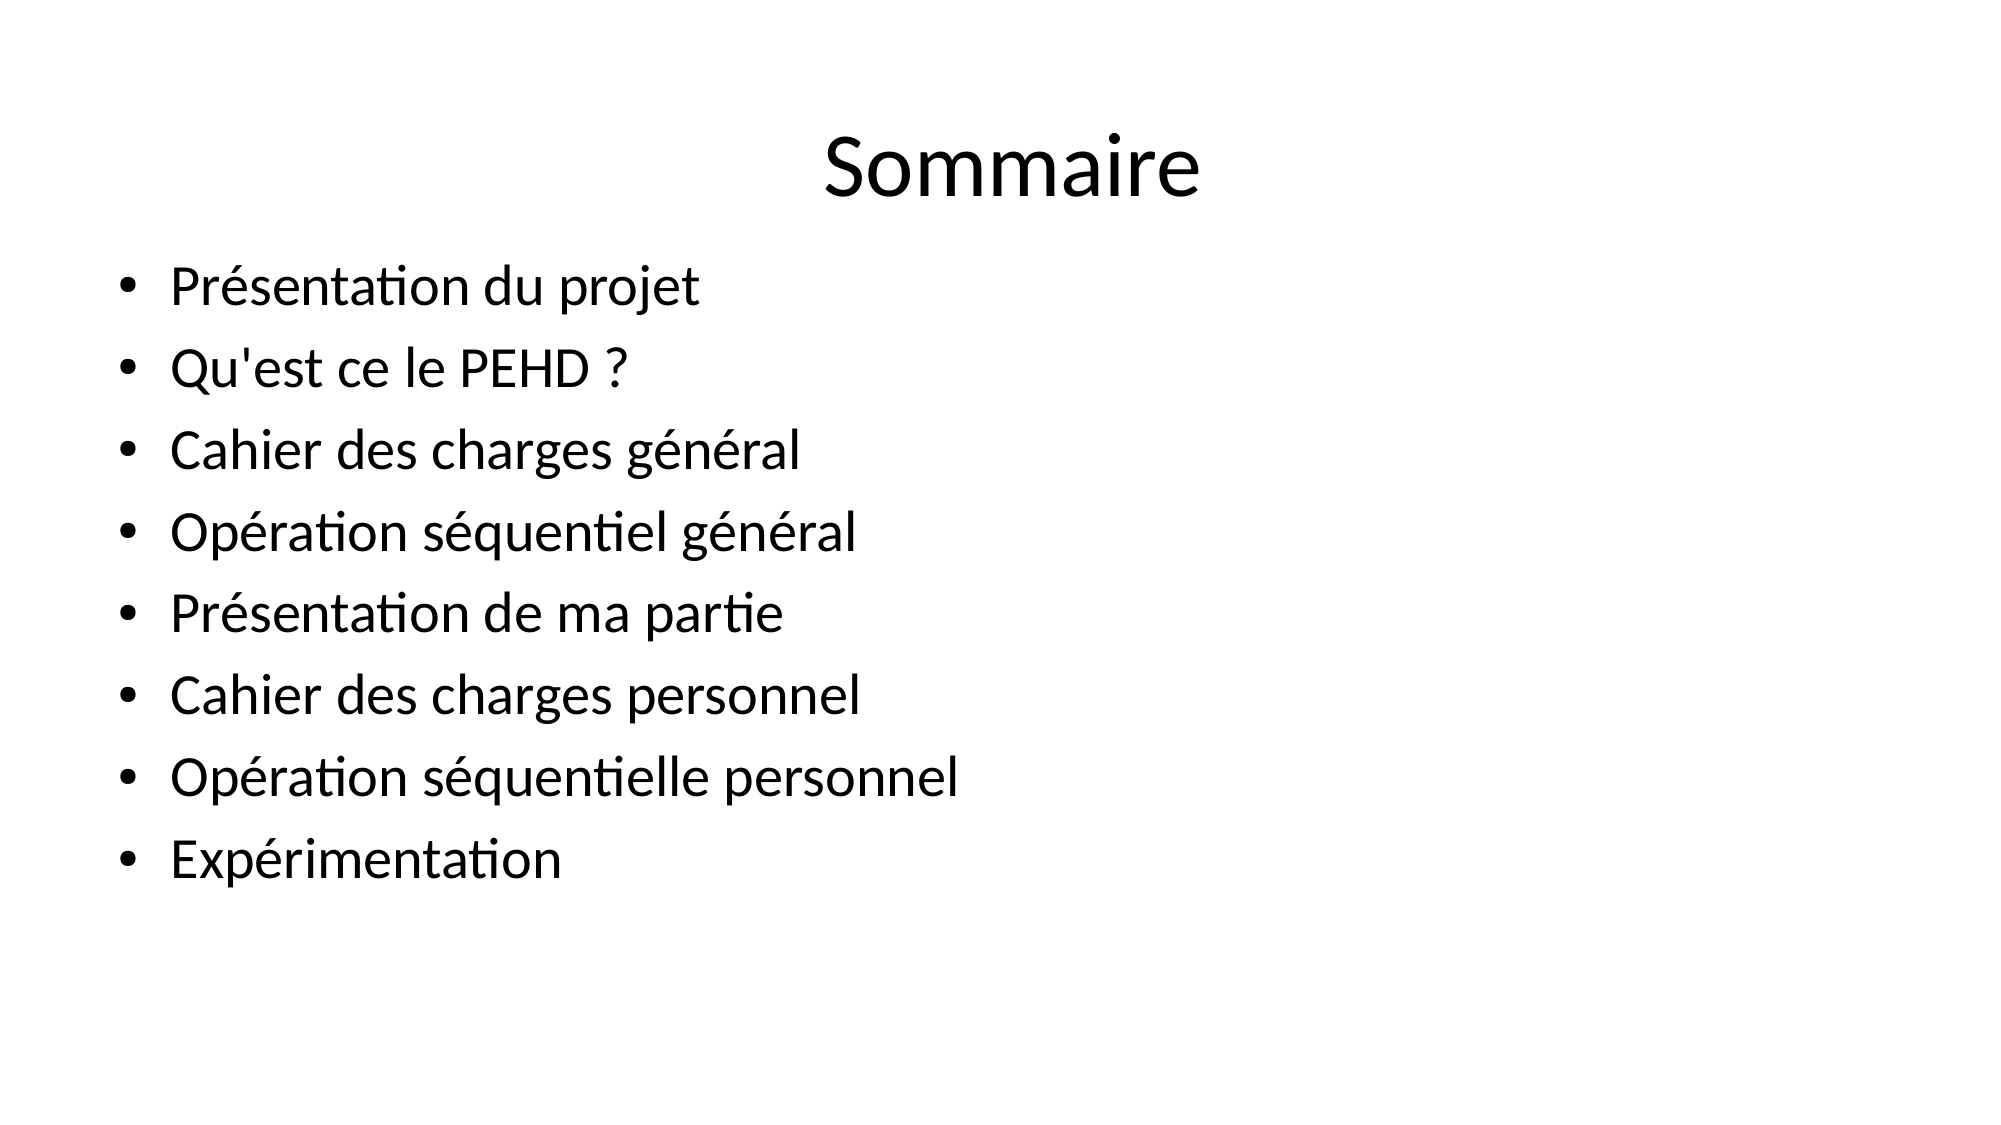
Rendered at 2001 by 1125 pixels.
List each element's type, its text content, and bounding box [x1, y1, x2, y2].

list Présentation du projet Qu'est ce le PEHD ? Cahier des charges général Opération séquentiel général Présentation de ma partie Cahier des charges personnel Opération séquentielle personnel Expérimentation [99, 263, 1900, 1006]
title Sommaire [118, 0, 1619, 263]
